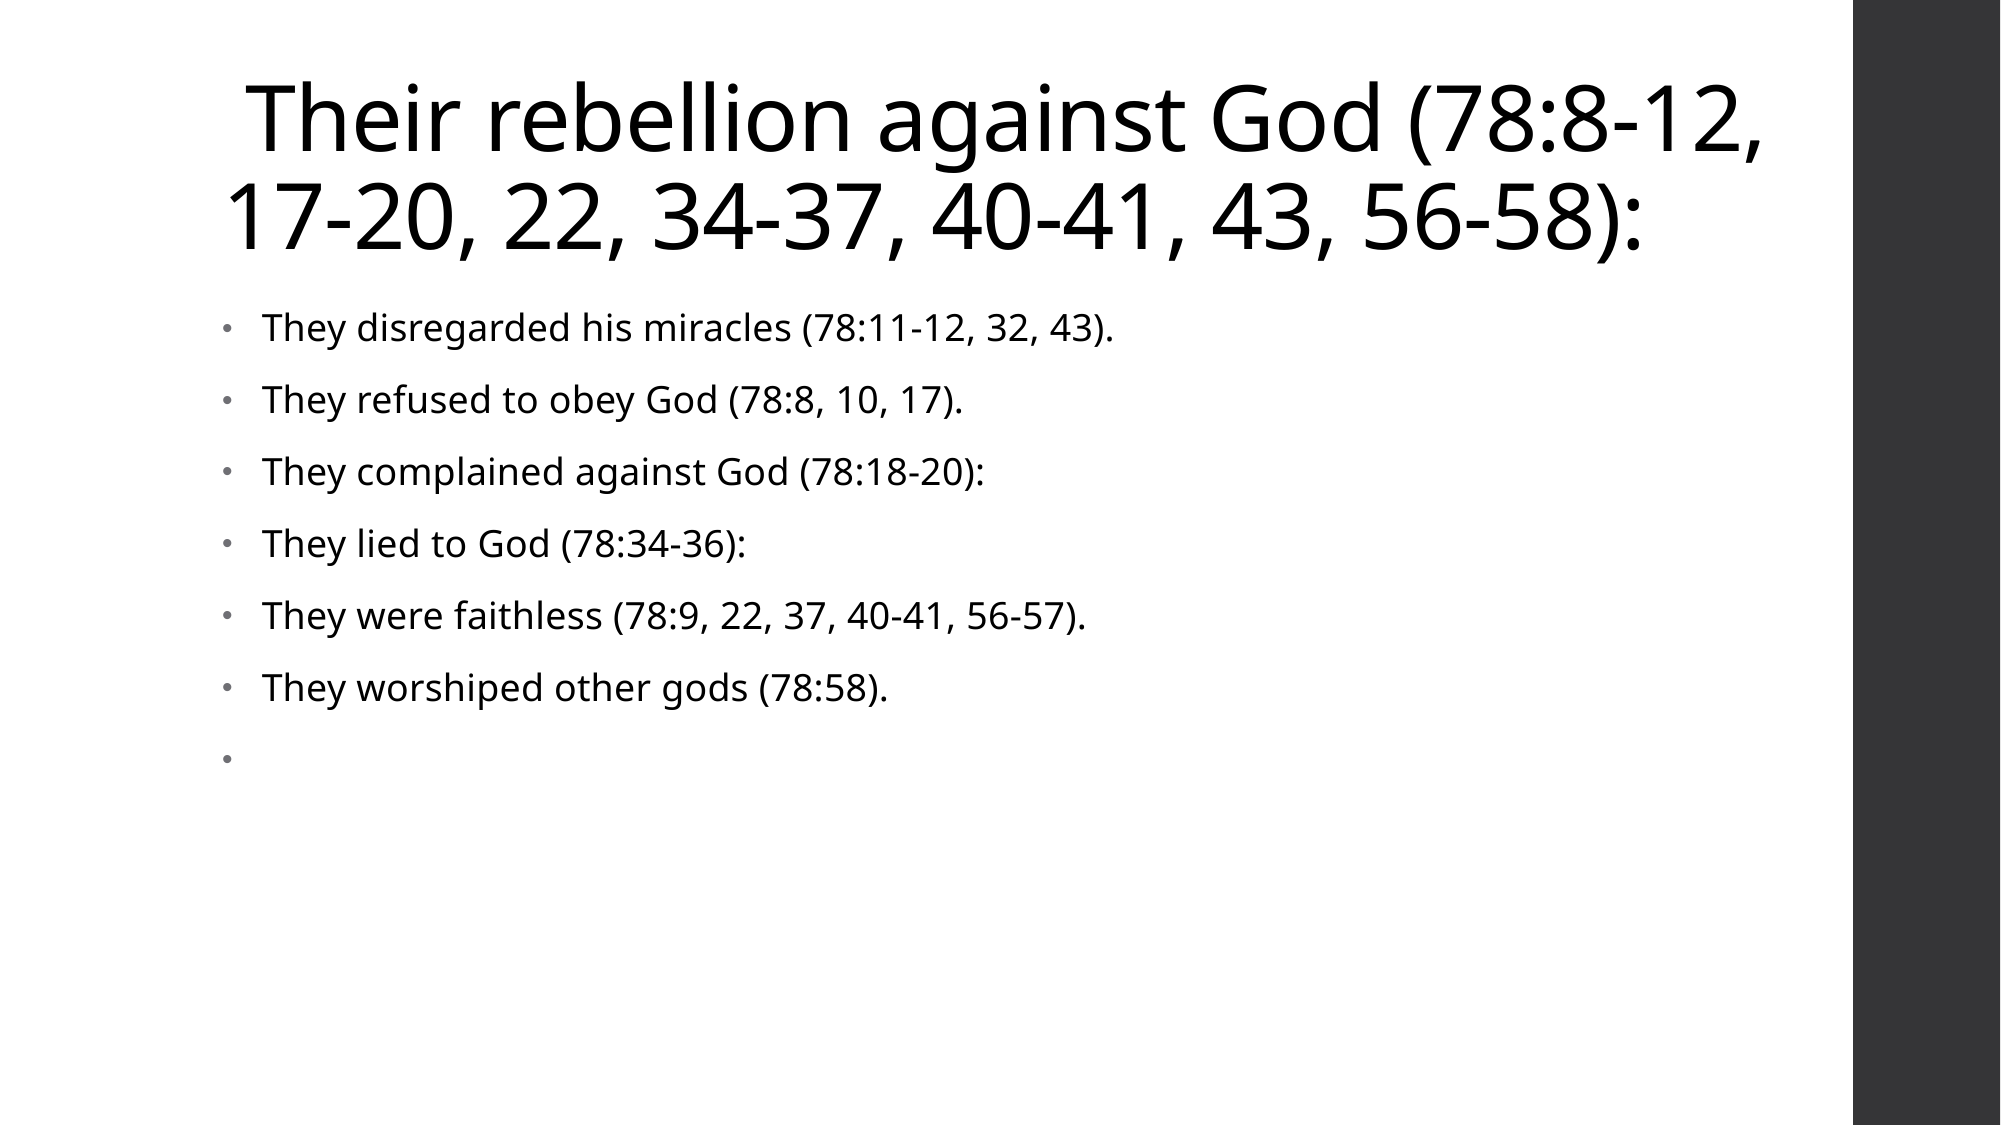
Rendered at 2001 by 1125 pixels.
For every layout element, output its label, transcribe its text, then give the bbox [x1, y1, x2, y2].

title Their rebellion against God (78:8-12, 17-20, 22, 34-37, 40-41, 43, 56-58): [206, 60, 1797, 278]
list They disregarded his miracles (78:11-12, 32, 43). They refused to obey God (78:8, 10, 17). They complained against God (78:18-20): They lied to God (78:34-36): They were faithless (78:9, 22, 37, 40-41, 56-57). They worshiped other gods (78:58). [206, 299, 1617, 1014]
